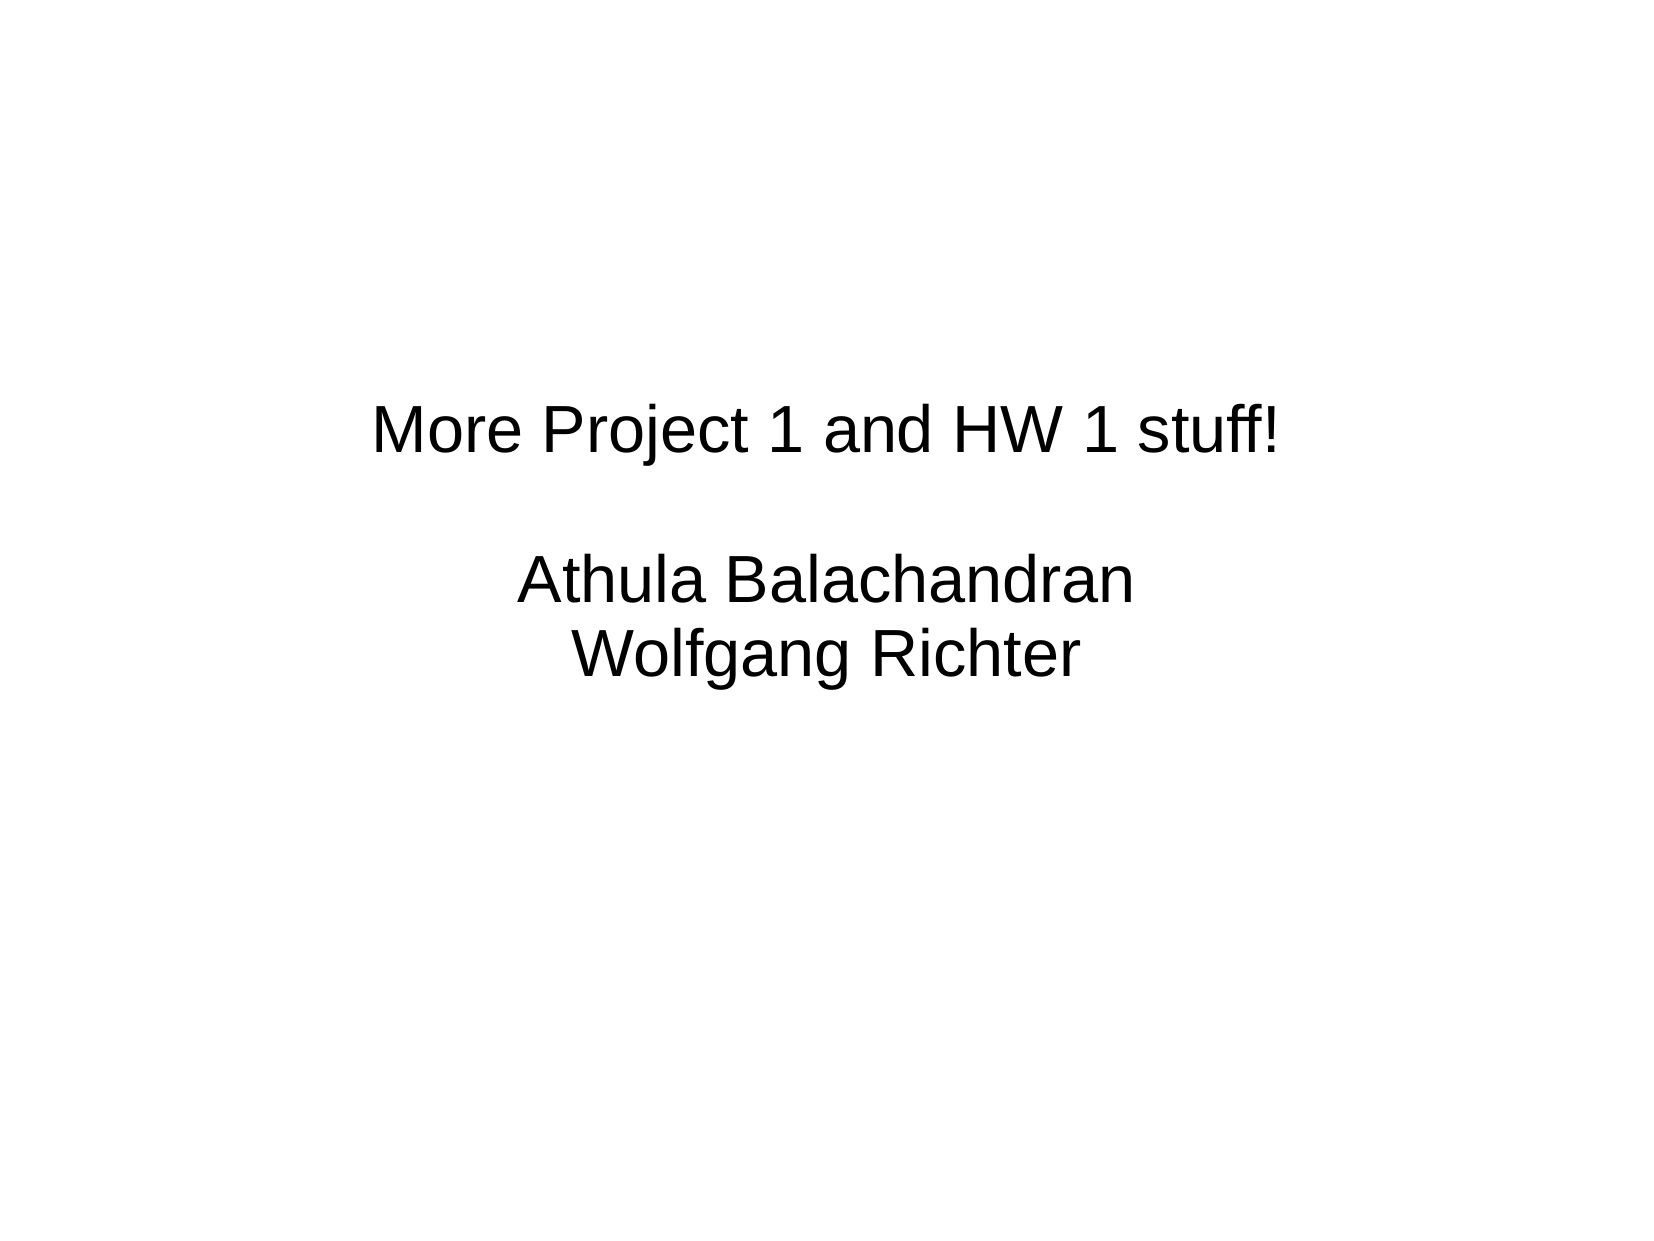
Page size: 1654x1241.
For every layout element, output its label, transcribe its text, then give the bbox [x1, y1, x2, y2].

subtitle More Project 1 and HW 1 stuff! Athula Balachandran Wolfgang Richter [82, 56, 1571, 1102]
